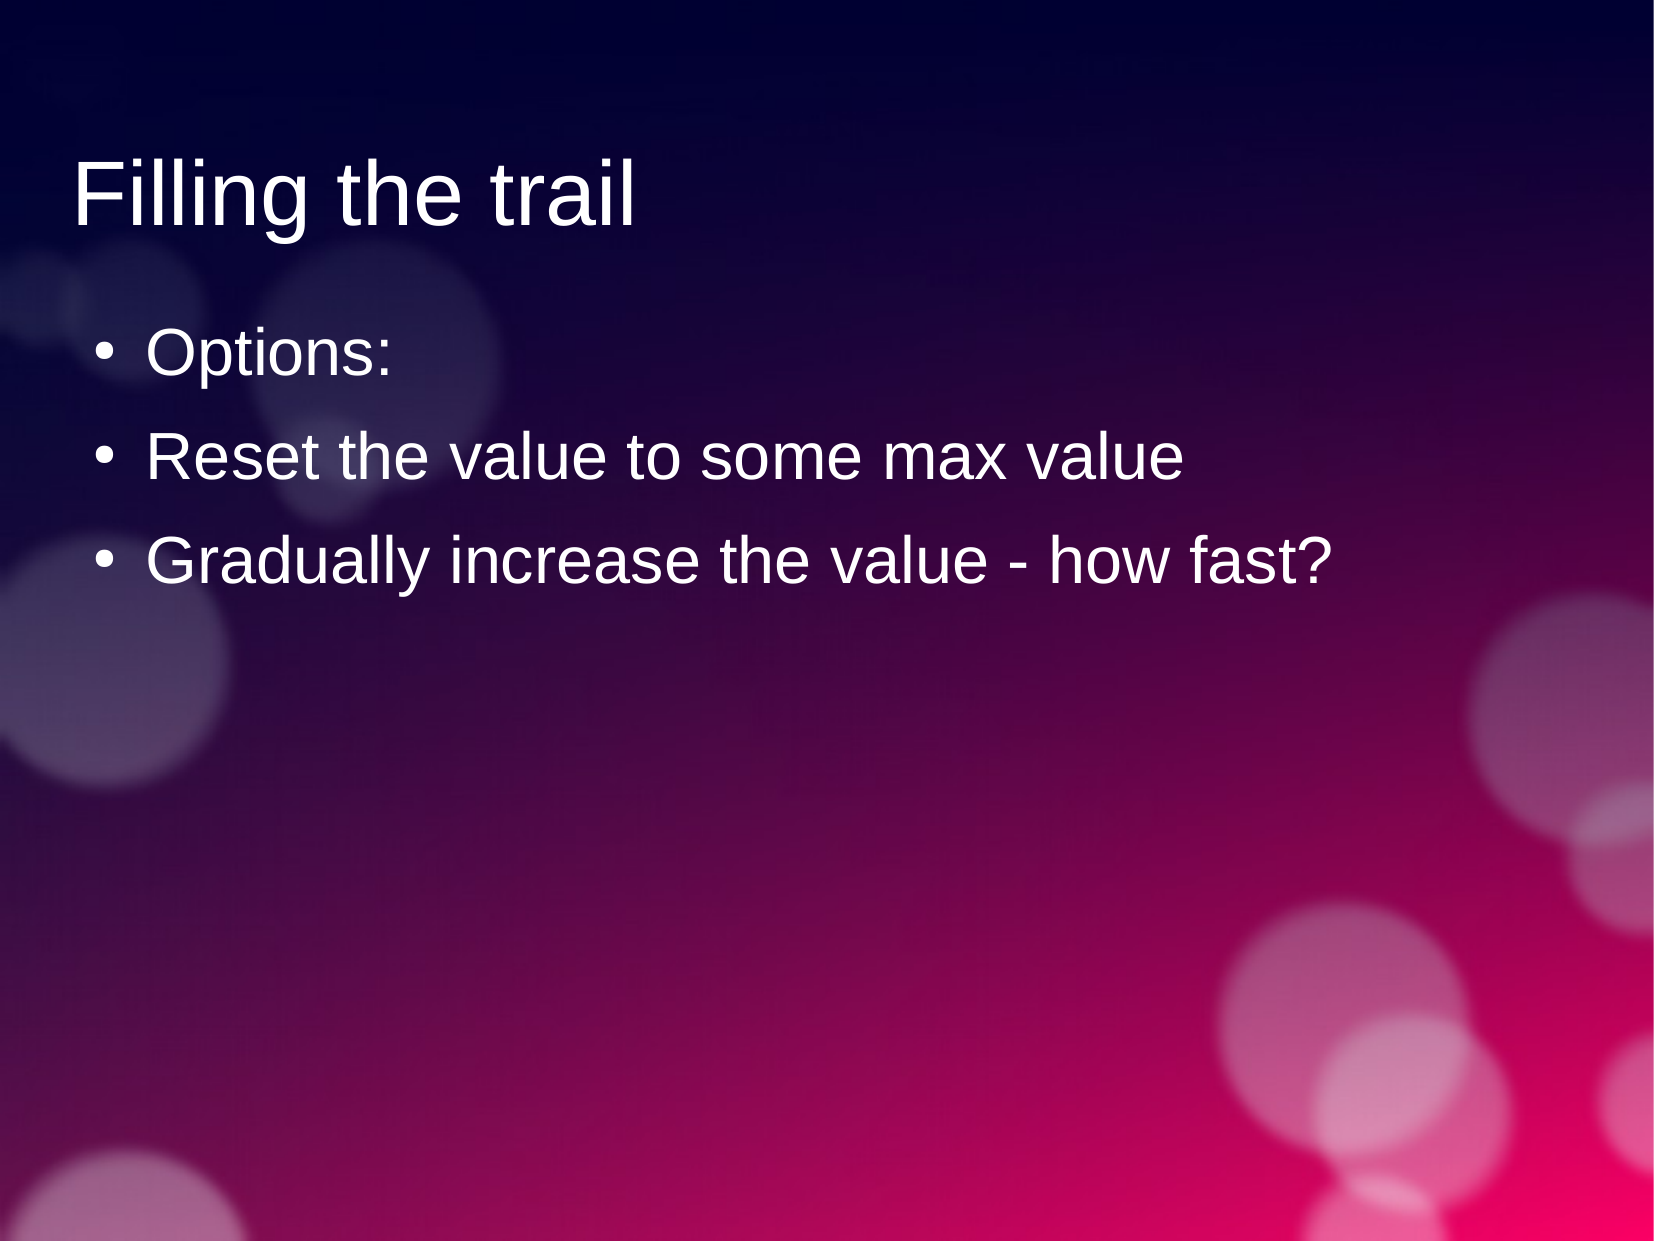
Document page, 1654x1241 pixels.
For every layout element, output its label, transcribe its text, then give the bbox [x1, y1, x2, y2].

list Options: Reset the value to some max value Gradually increase the value - how fast? [75, 315, 1564, 1058]
picture [0, 0, 1654, 1241]
title Filling the trail [71, 90, 1561, 298]
